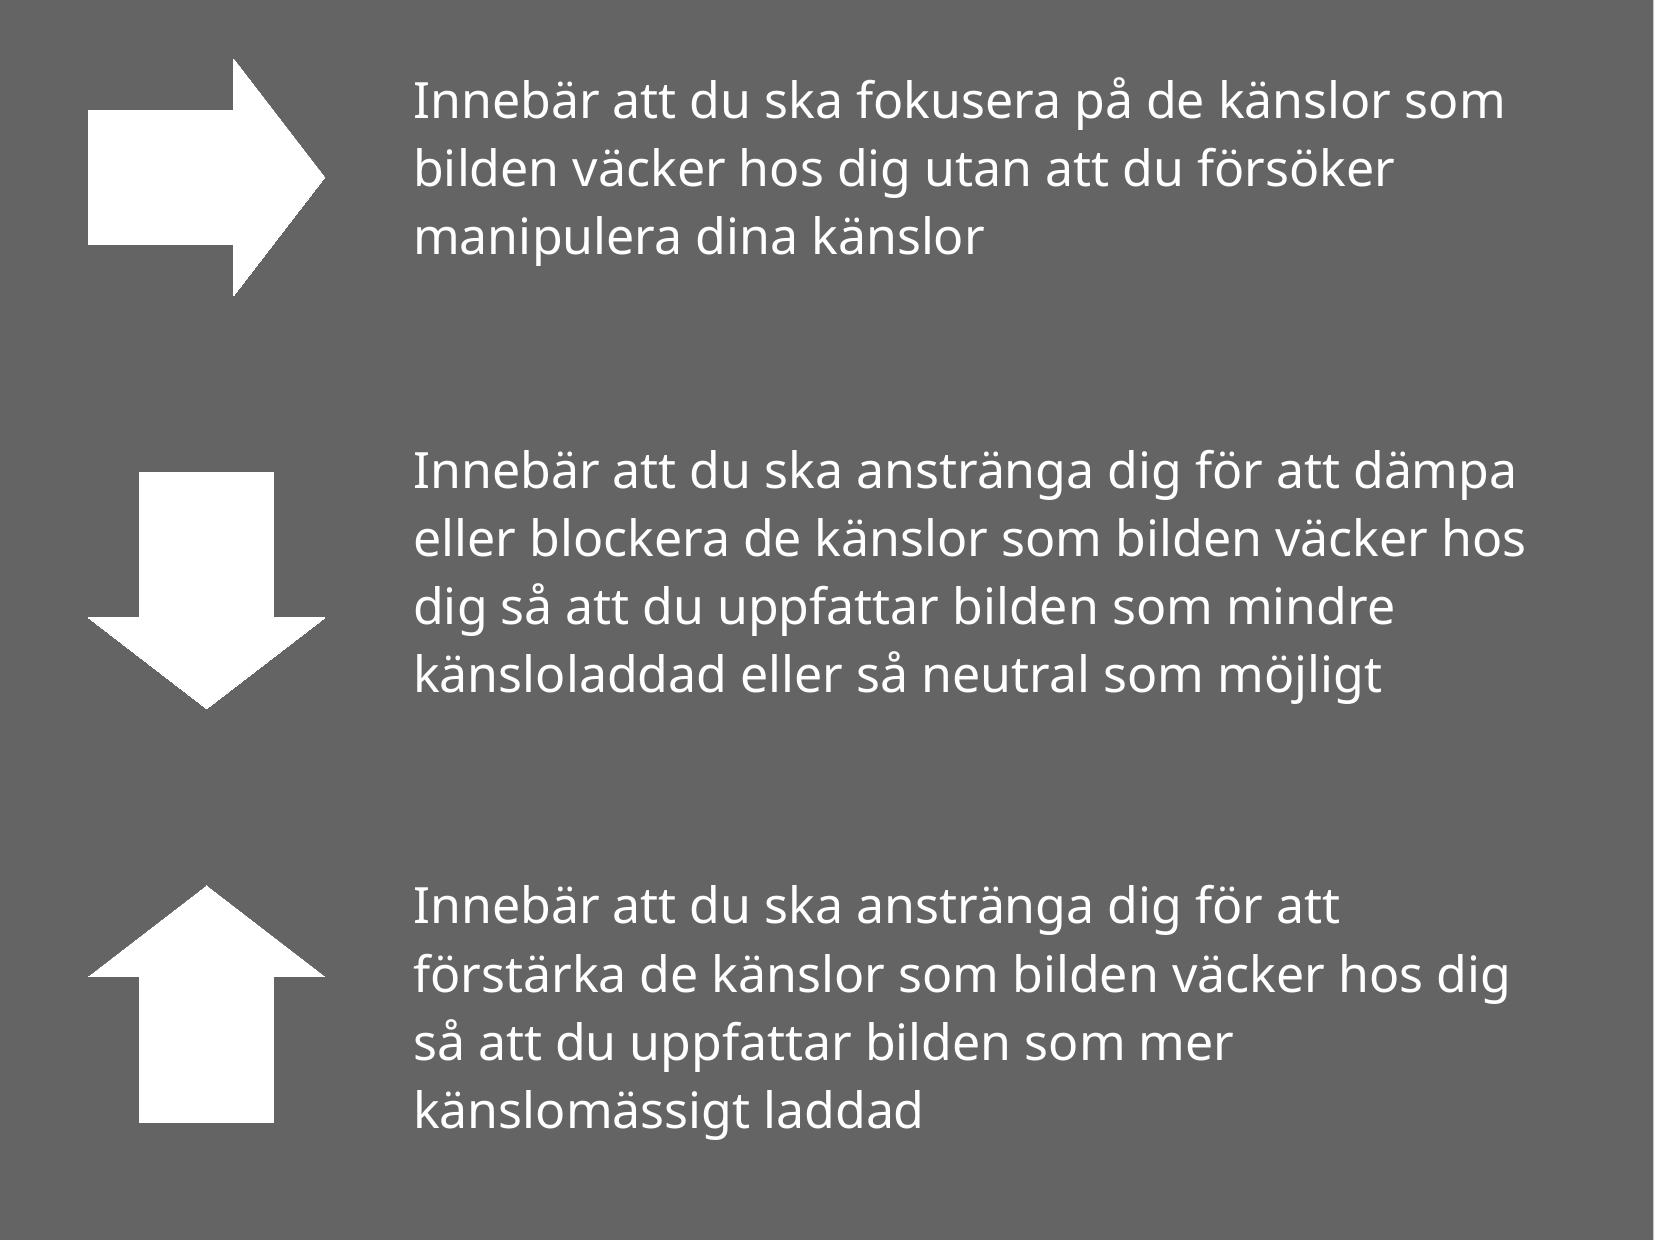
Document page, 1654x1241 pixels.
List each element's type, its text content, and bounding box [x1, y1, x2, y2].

text_box Innebär att du ska fokusera på de känslor som bilden väcker hos dig utan att du försöker manipulera dina känslor [413, 76, 1536, 258]
text_box Innebär att du ska anstränga dig för att dämpa eller blockera de känslor som bilden väcker hos dig så att du uppfattar bilden som mindre känsloladdad eller så neutral som möjligt [413, 420, 1536, 722]
text_box Innebär att du ska anstränga dig för att förstärka de känslor som bilden väcker hos dig så att du uppfattar bilden som mer känslomässigt laddad [413, 886, 1536, 1128]
text_box [88, 59, 325, 296]
text_box [88, 472, 325, 709]
text_box [88, 885, 325, 1123]
